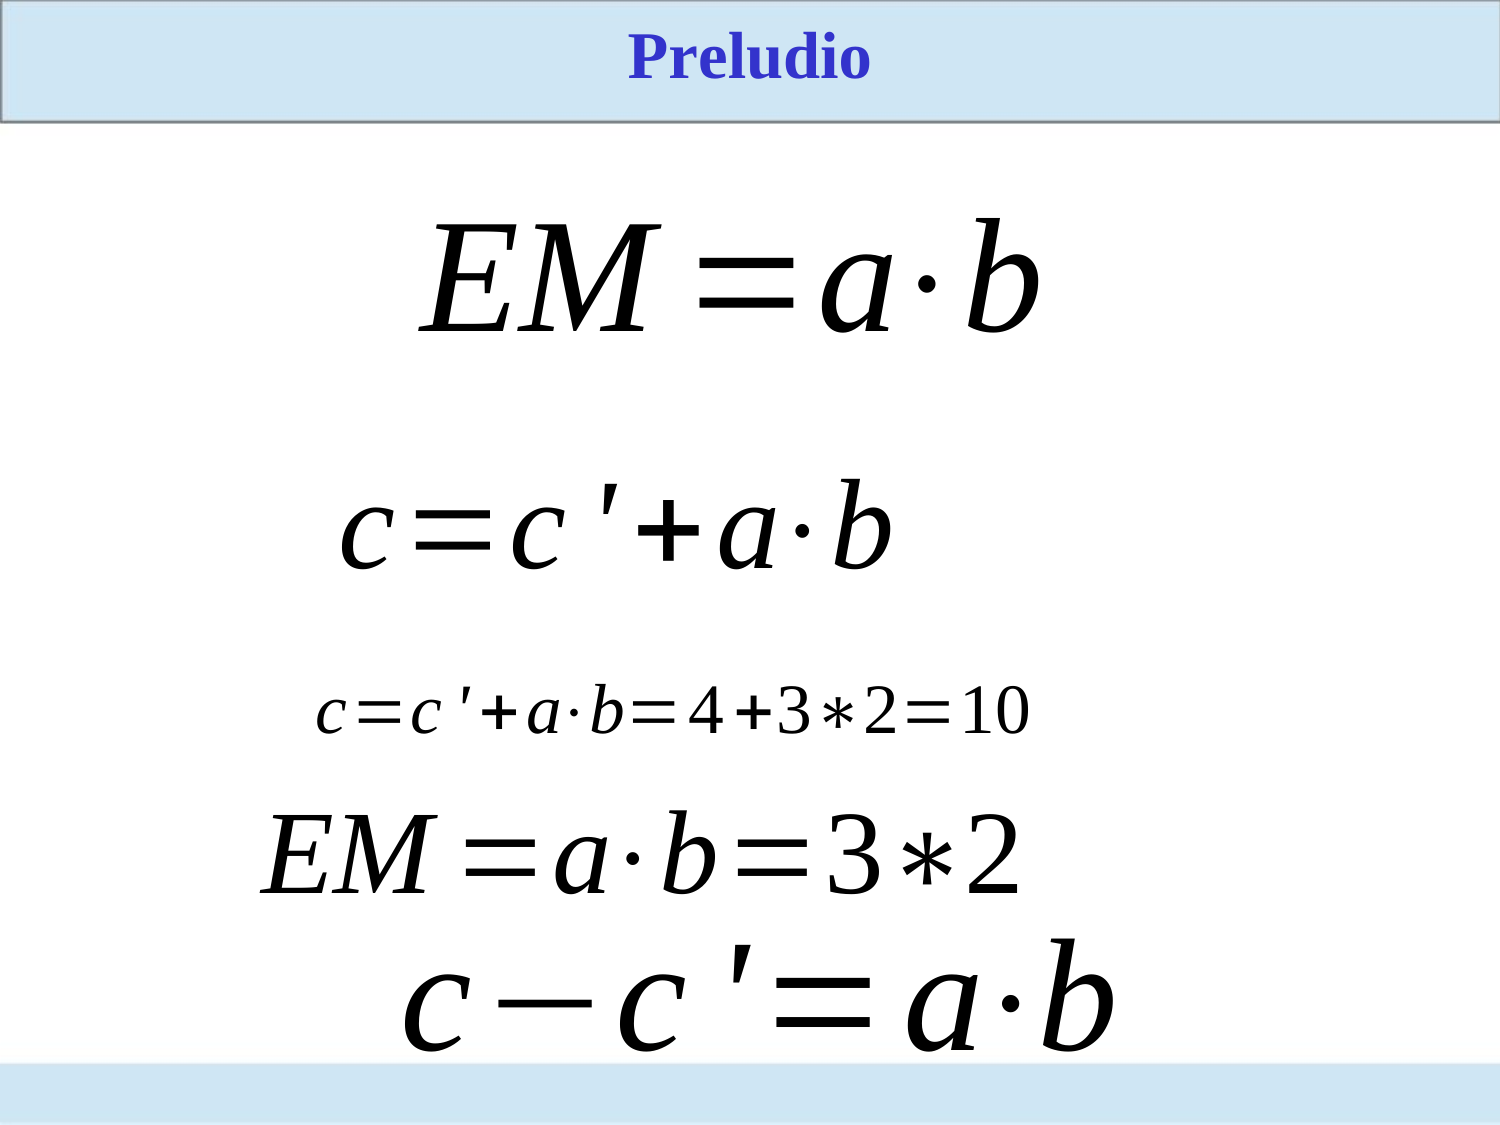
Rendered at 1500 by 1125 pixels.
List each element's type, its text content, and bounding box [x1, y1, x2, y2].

chart [375, 186, 1085, 370]
chart [303, 454, 925, 599]
chart [295, 670, 1051, 751]
title Preludio [112, 0, 1388, 113]
chart [228, 787, 1163, 1088]
picture [0, 0, 1500, 1125]
